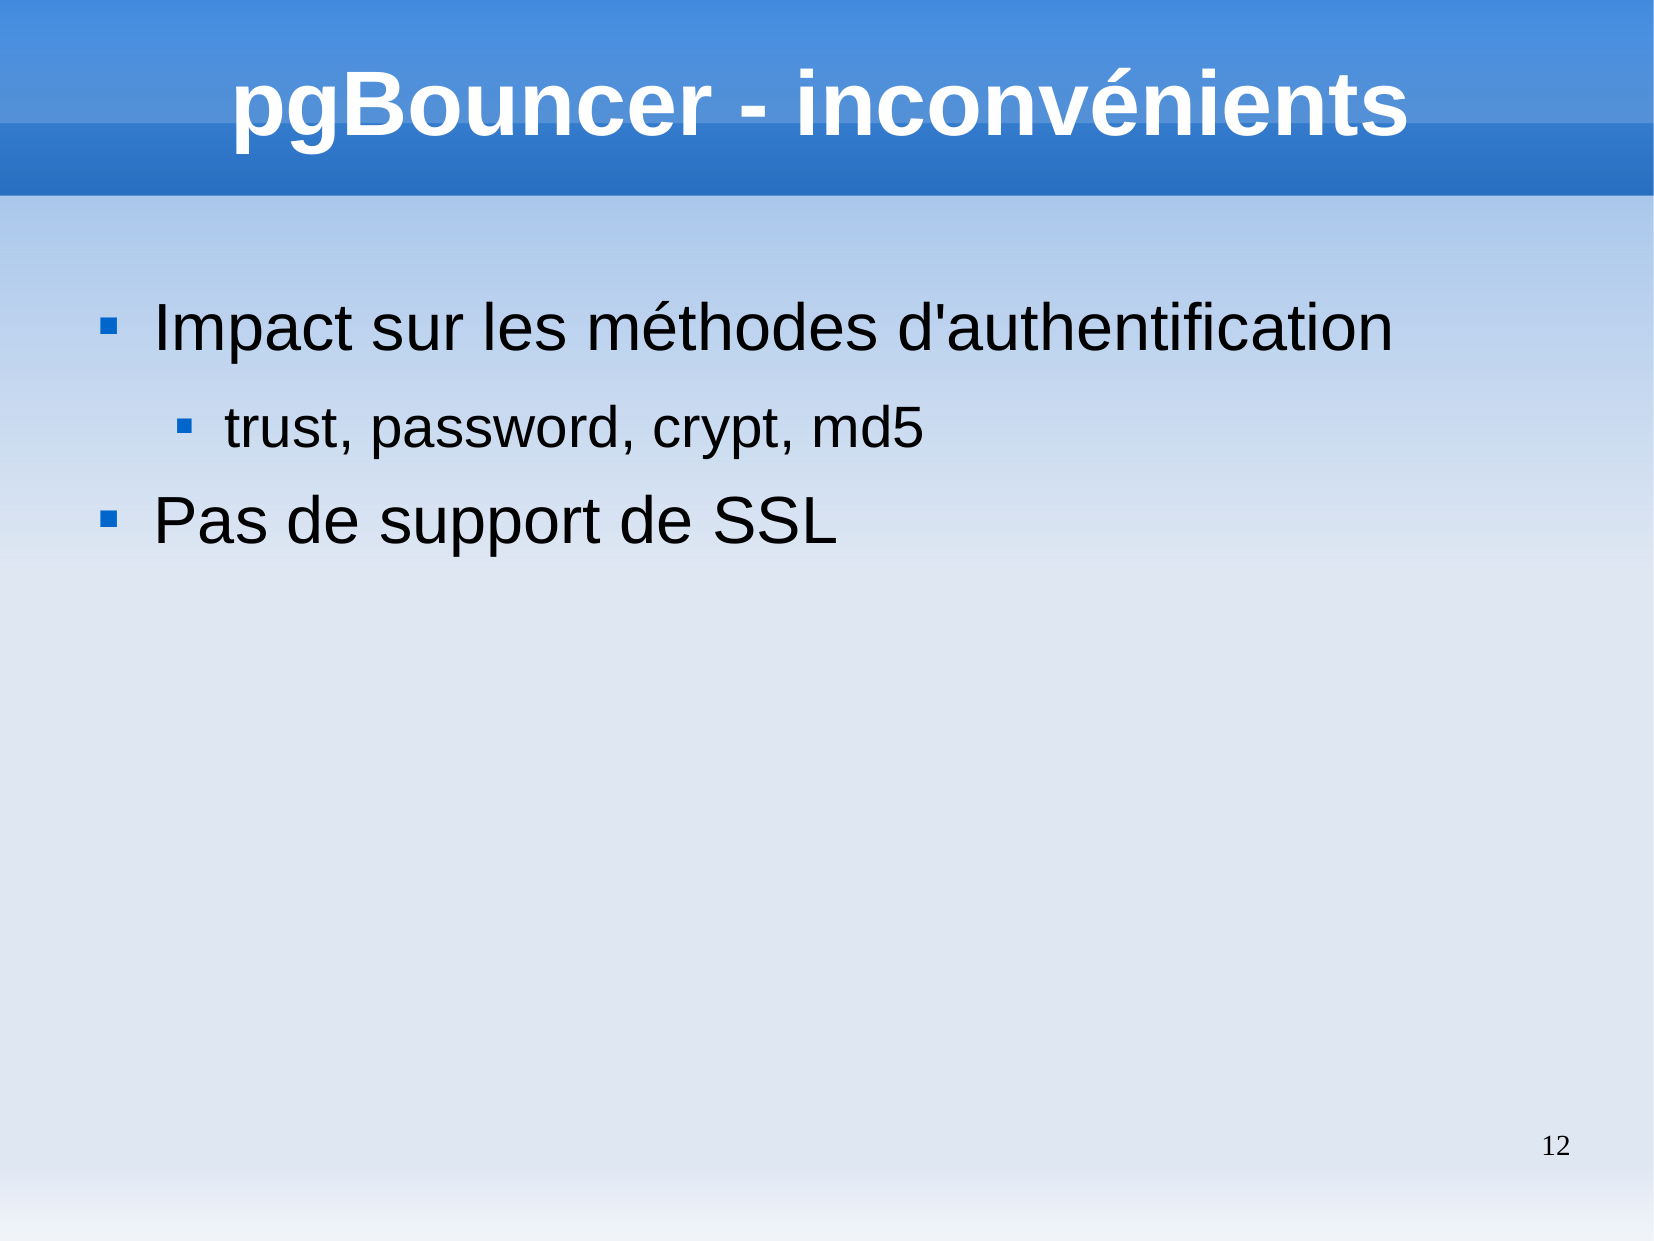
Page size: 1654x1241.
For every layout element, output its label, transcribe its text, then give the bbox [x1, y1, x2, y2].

picture [0, 0, 1654, 1241]
list Impact sur les méthodes d'authentification trust, password, crypt, md5 Pas de support de SSL [82, 290, 1571, 1094]
title pgBouncer - inconvénients [76, 7, 1565, 200]
